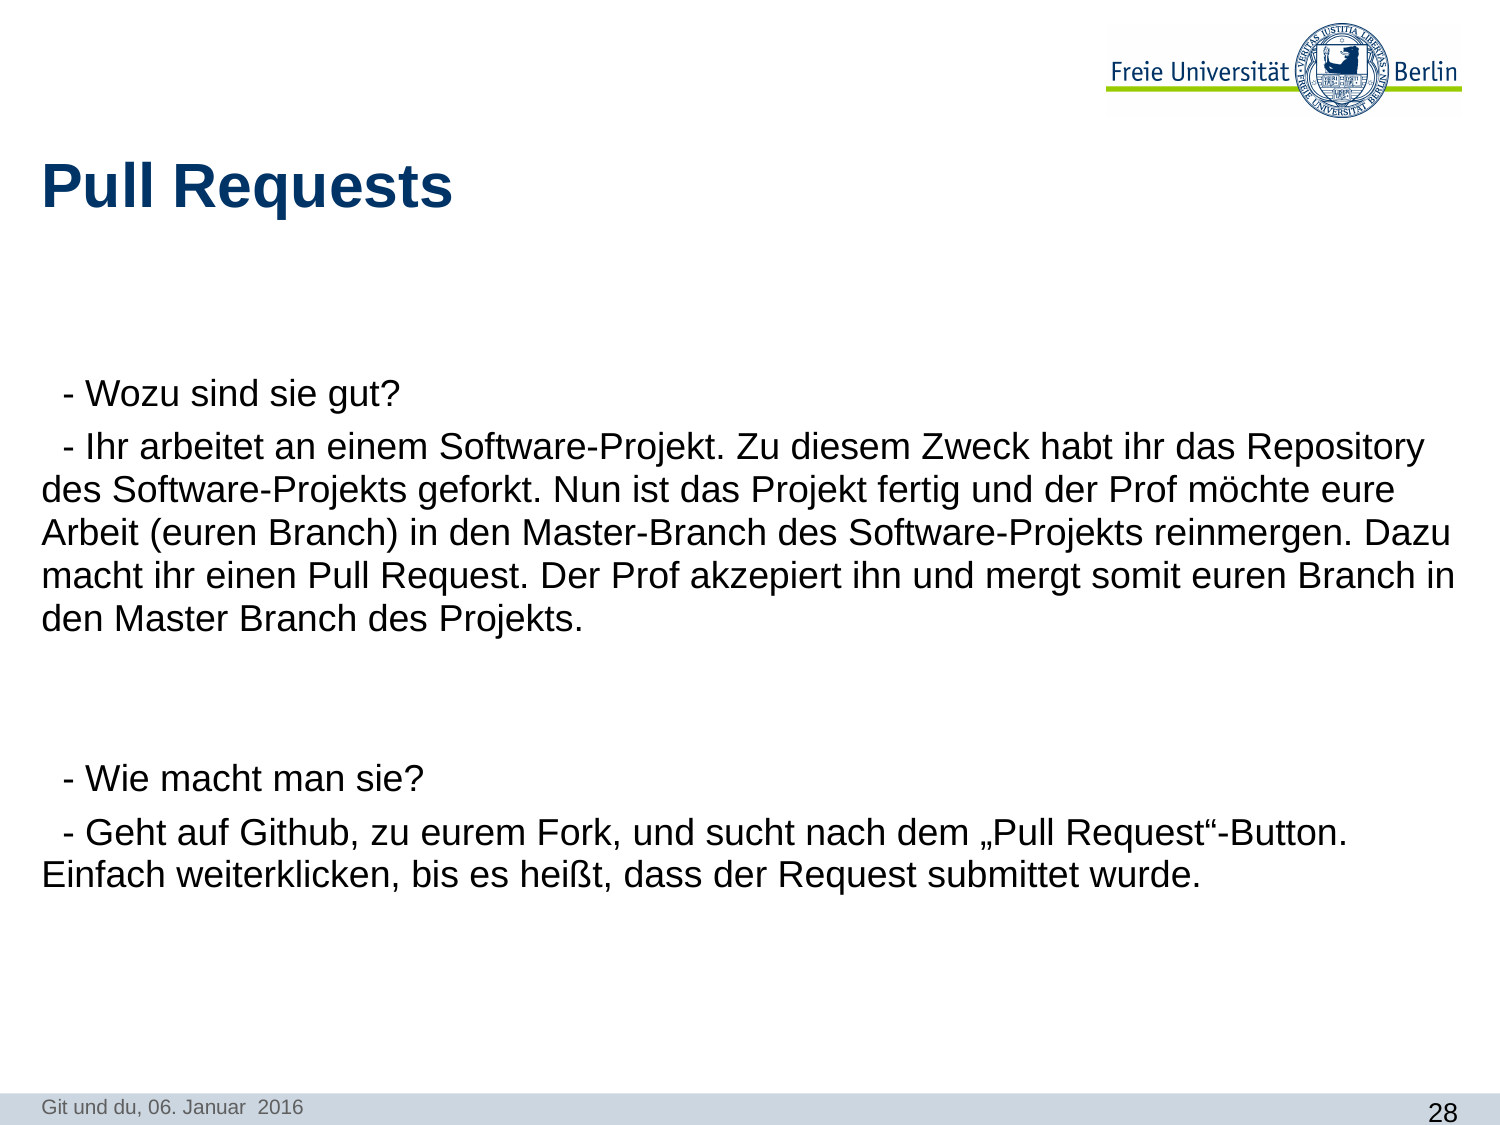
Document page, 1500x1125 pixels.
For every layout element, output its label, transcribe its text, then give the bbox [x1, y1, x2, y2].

list - Wozu sind sie gut? - Ihr arbeitet an einem Software-Projekt. Zu diesem Zweck habt ihr das Repository des Software-Projekts geforkt. Nun ist das Projekt fertig und der Prof möchte eure Arbeit (euren Branch) in den Master-Branch des Software-Projekts reinmergen. Dazu macht ihr einen Pull Request. Der Prof akzepiert ihn und mergt somit euren Branch in den Master Branch des Projekts. - Wie macht man sie? - Geht auf Github, zu eurem Fork, und sucht nach dem „Pull Request“-Button. Einfach weiterklicken, bis es heißt, dass der Request submittet wurde. [41, 265, 1460, 1064]
title Pull Requests [41, 150, 1460, 221]
picture [1106, 23, 1462, 118]
